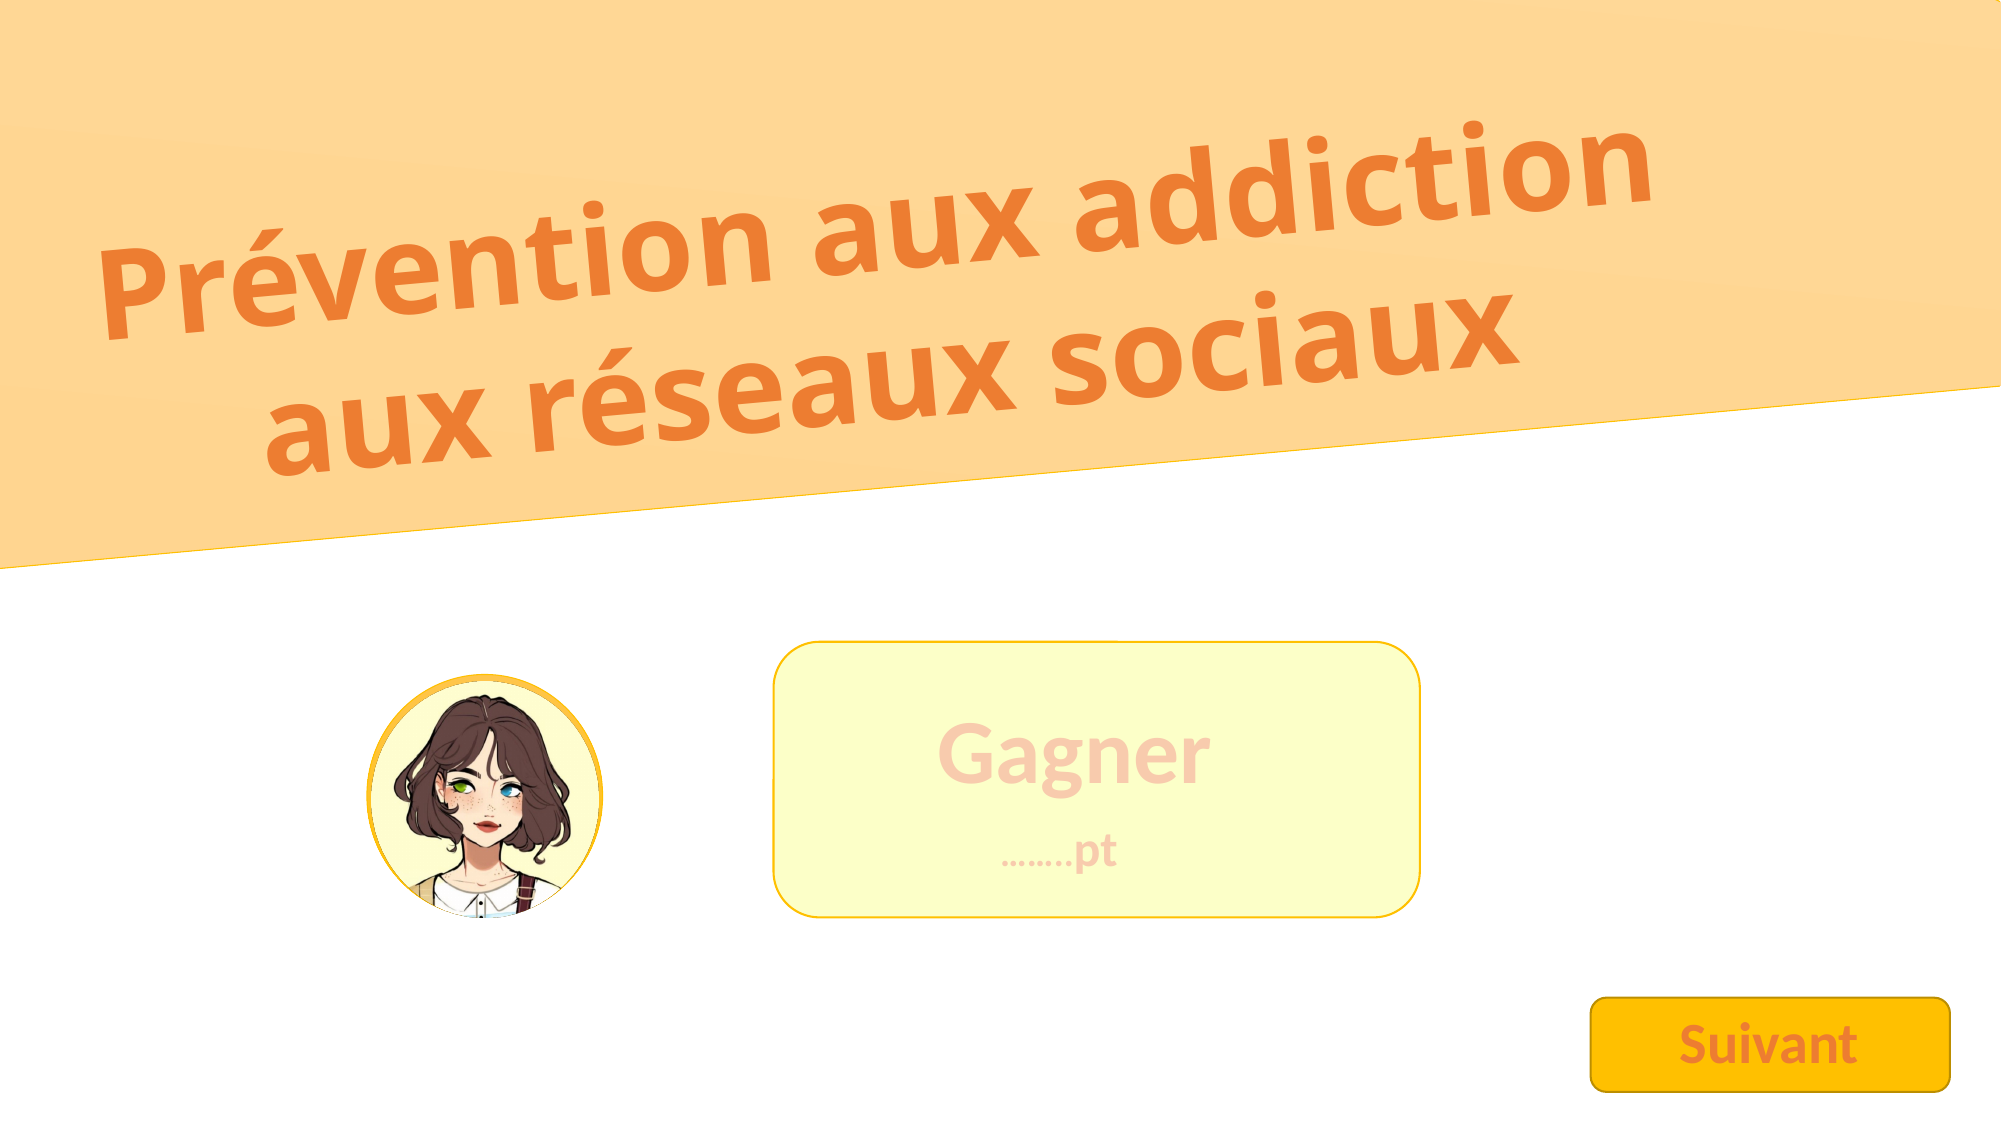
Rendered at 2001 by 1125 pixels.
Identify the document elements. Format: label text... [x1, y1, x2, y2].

picture [371, 681, 599, 918]
text_box ……..pt [985, 809, 1279, 885]
text_box [773, 641, 1420, 918]
text_box [599, 766, 603, 826]
text_box [366, 764, 371, 828]
text_box Gagner [922, 684, 1300, 810]
text_box [1590, 997, 1949, 1092]
title Prévention aux addiction aux réseaux sociaux [1, 0, 1755, 531]
text_box [0, 0, 2000, 569]
text_box Suivant [1665, 997, 2000, 1083]
text_box [446, 674, 523, 681]
